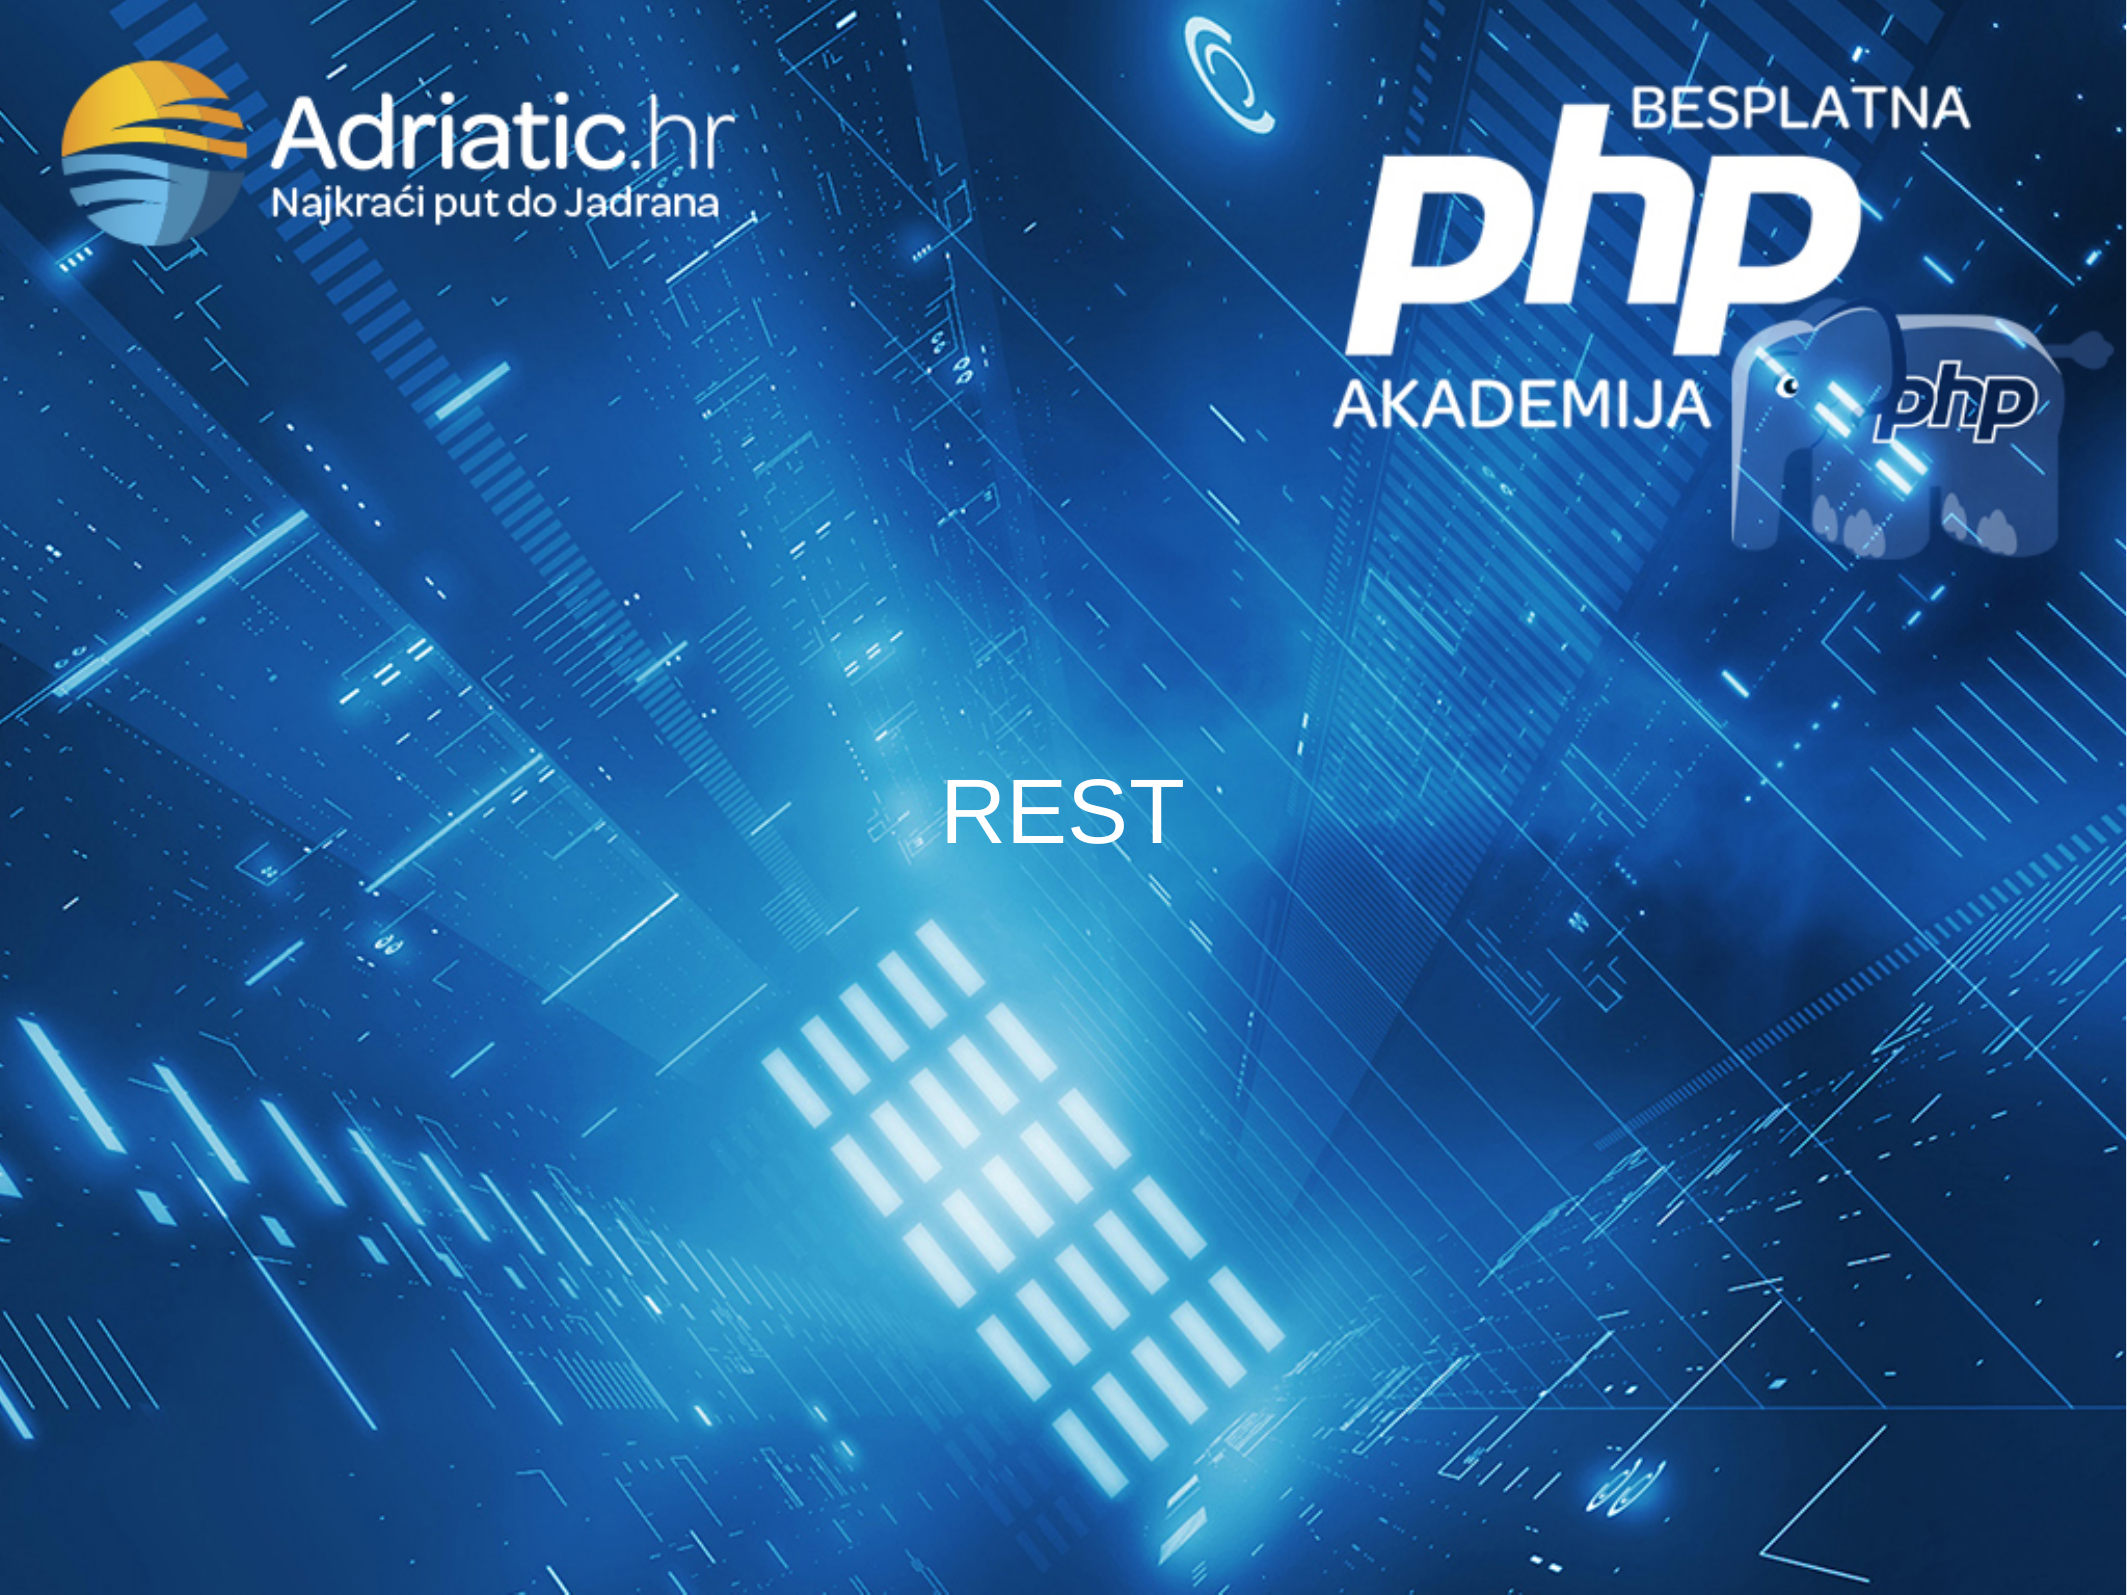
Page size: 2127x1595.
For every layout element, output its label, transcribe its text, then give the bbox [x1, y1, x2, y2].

title REST [106, 678, 2020, 945]
picture [0, 0, 2127, 1595]
